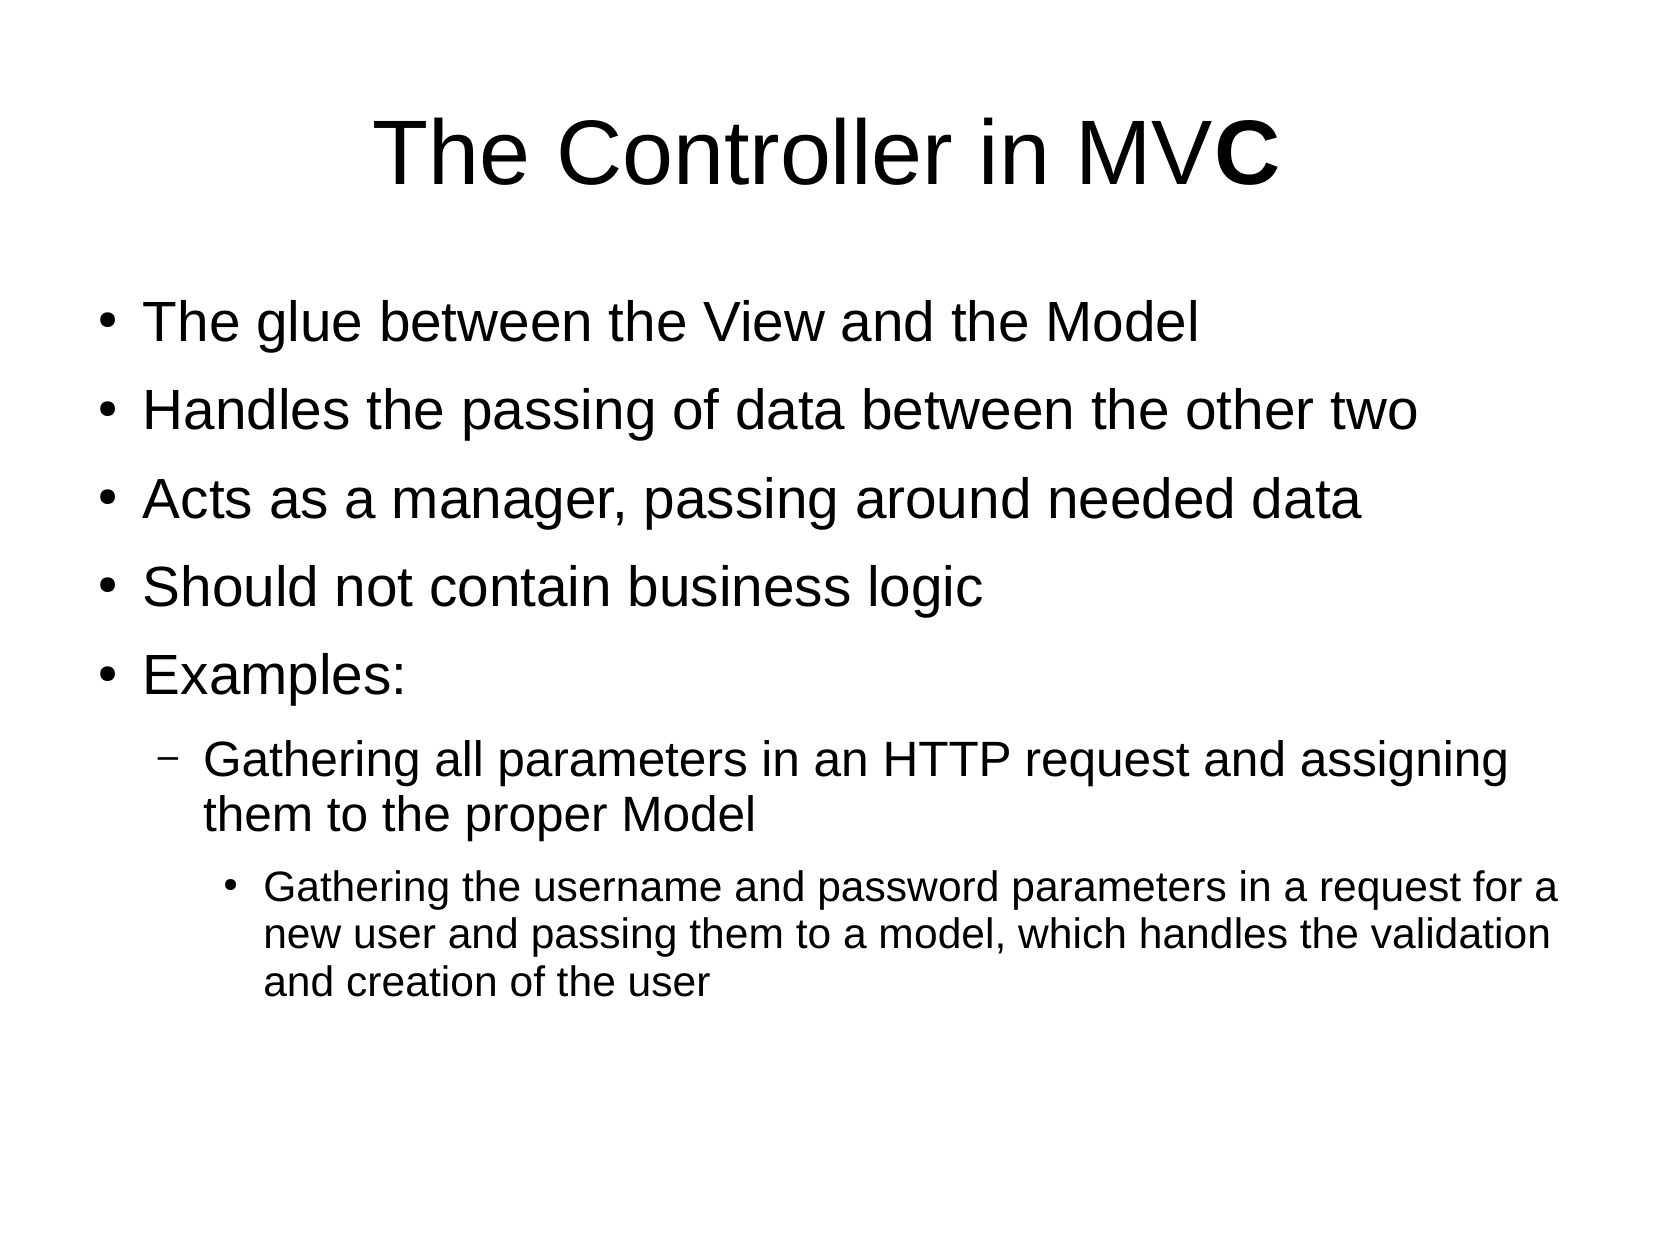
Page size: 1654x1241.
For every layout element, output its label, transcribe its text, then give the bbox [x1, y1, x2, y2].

title The Controller in MVC [82, 49, 1571, 257]
list The glue between the View and the Model Handles the passing of data between the other two Acts as a manager, passing around needed data Should not contain business logic Examples: Gathering all parameters in an HTTP request and assigning them to the proper Model Gathering the username and password parameters in a request for a new user and passing them to a model, which handles the validation and creation of the user [82, 290, 1571, 1010]
